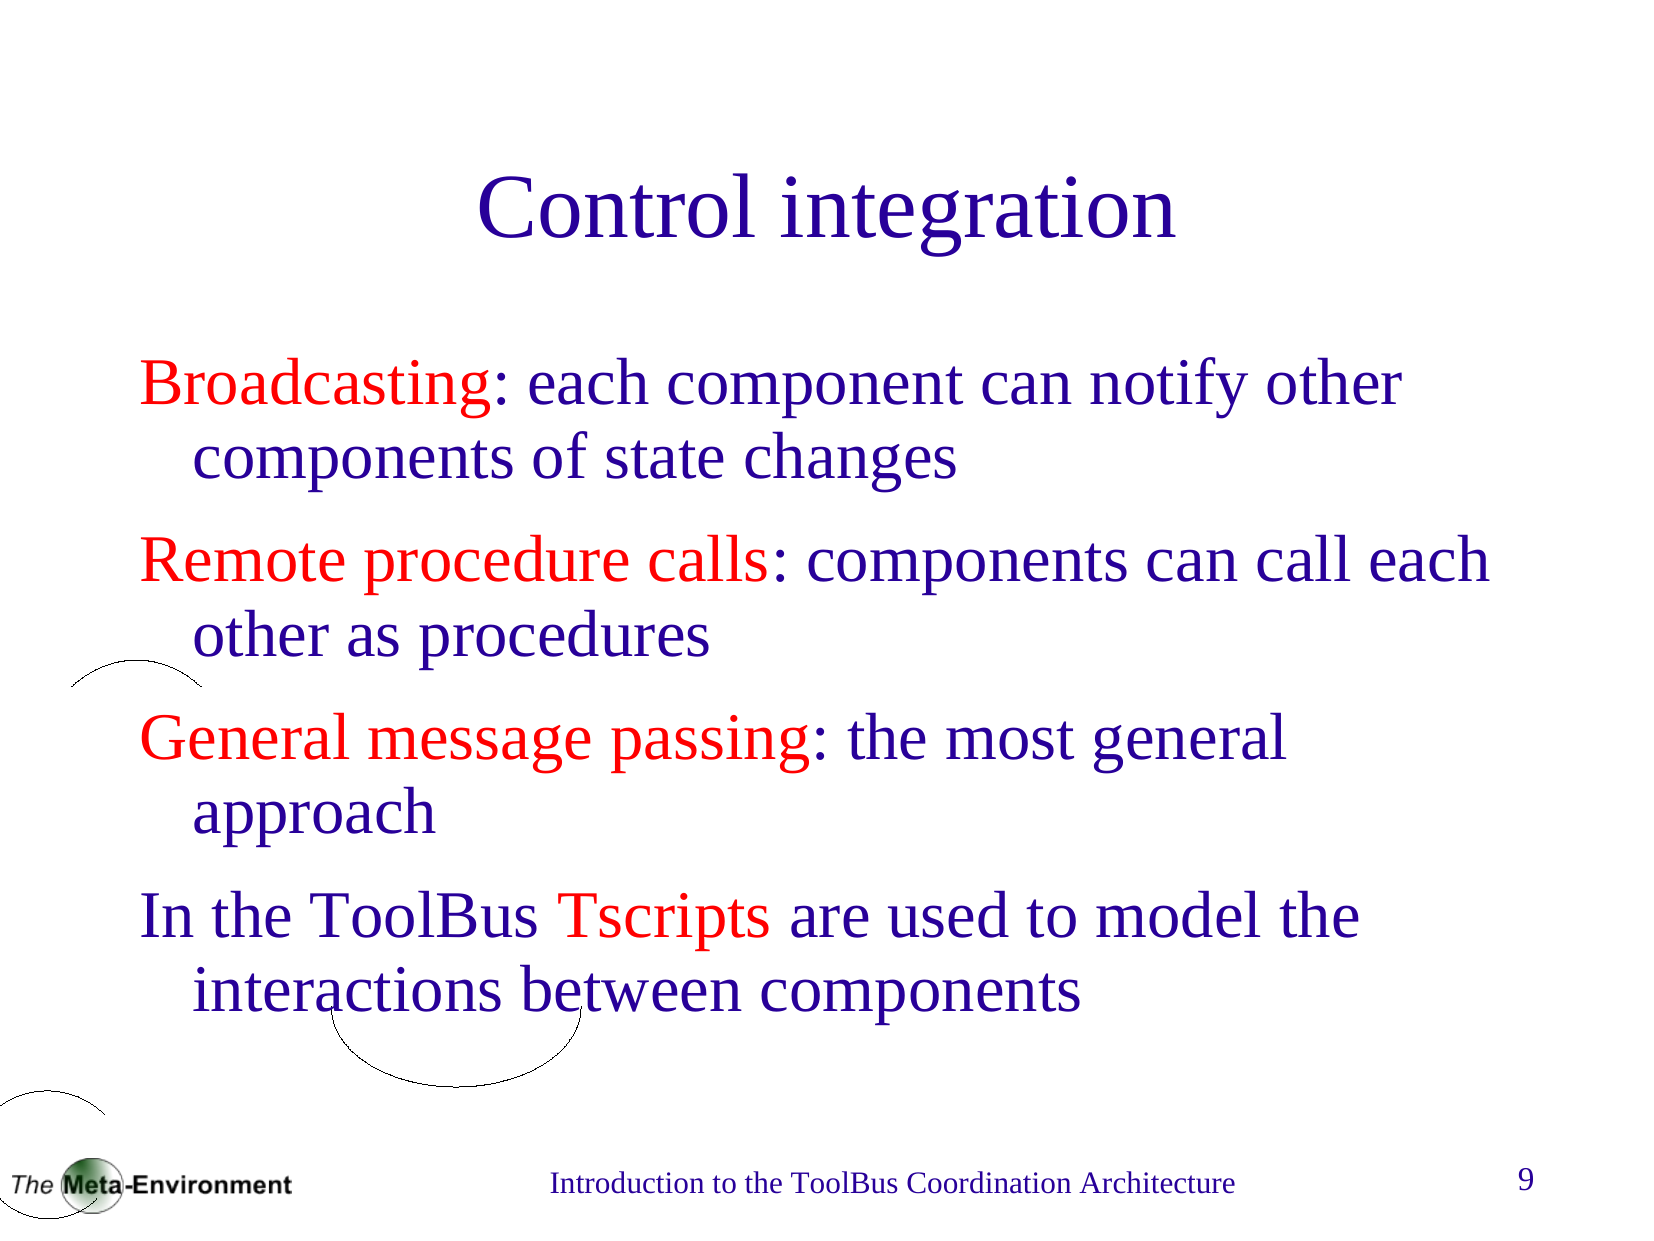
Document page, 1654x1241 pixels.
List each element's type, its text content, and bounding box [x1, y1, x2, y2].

title Control integration [121, 102, 1534, 311]
picture [12, 1158, 292, 1214]
list Broadcasting: each component can notify other components of state changes Remote procedure calls: components can call each other as procedures General message passing: the most general approach In the ToolBus Tscripts are used to model the interactions between components [121, 344, 1534, 1127]
